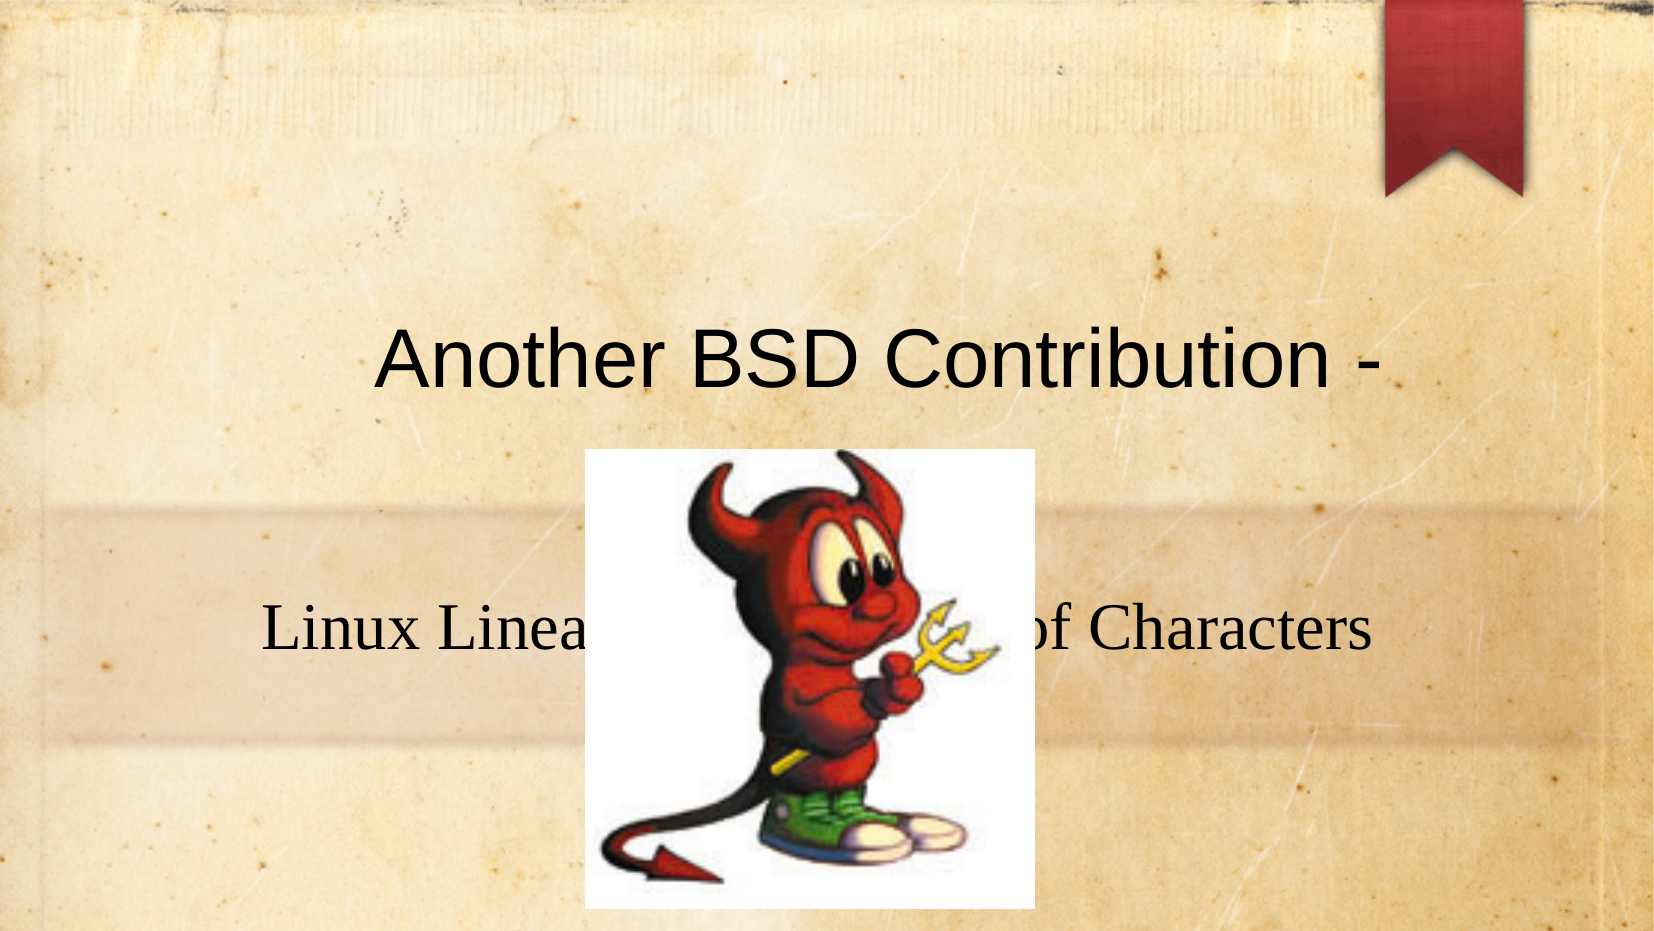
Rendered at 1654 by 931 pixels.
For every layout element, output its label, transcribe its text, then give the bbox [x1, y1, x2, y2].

text_box Linux Lineage and the Cast of Characters [82, 519, 585, 727]
text_box Another BSD Contribution - [360, 297, 1422, 405]
picture [0, 0, 1654, 931]
text_box Linux Lineage and the Cast of Characters [1035, 519, 1571, 727]
